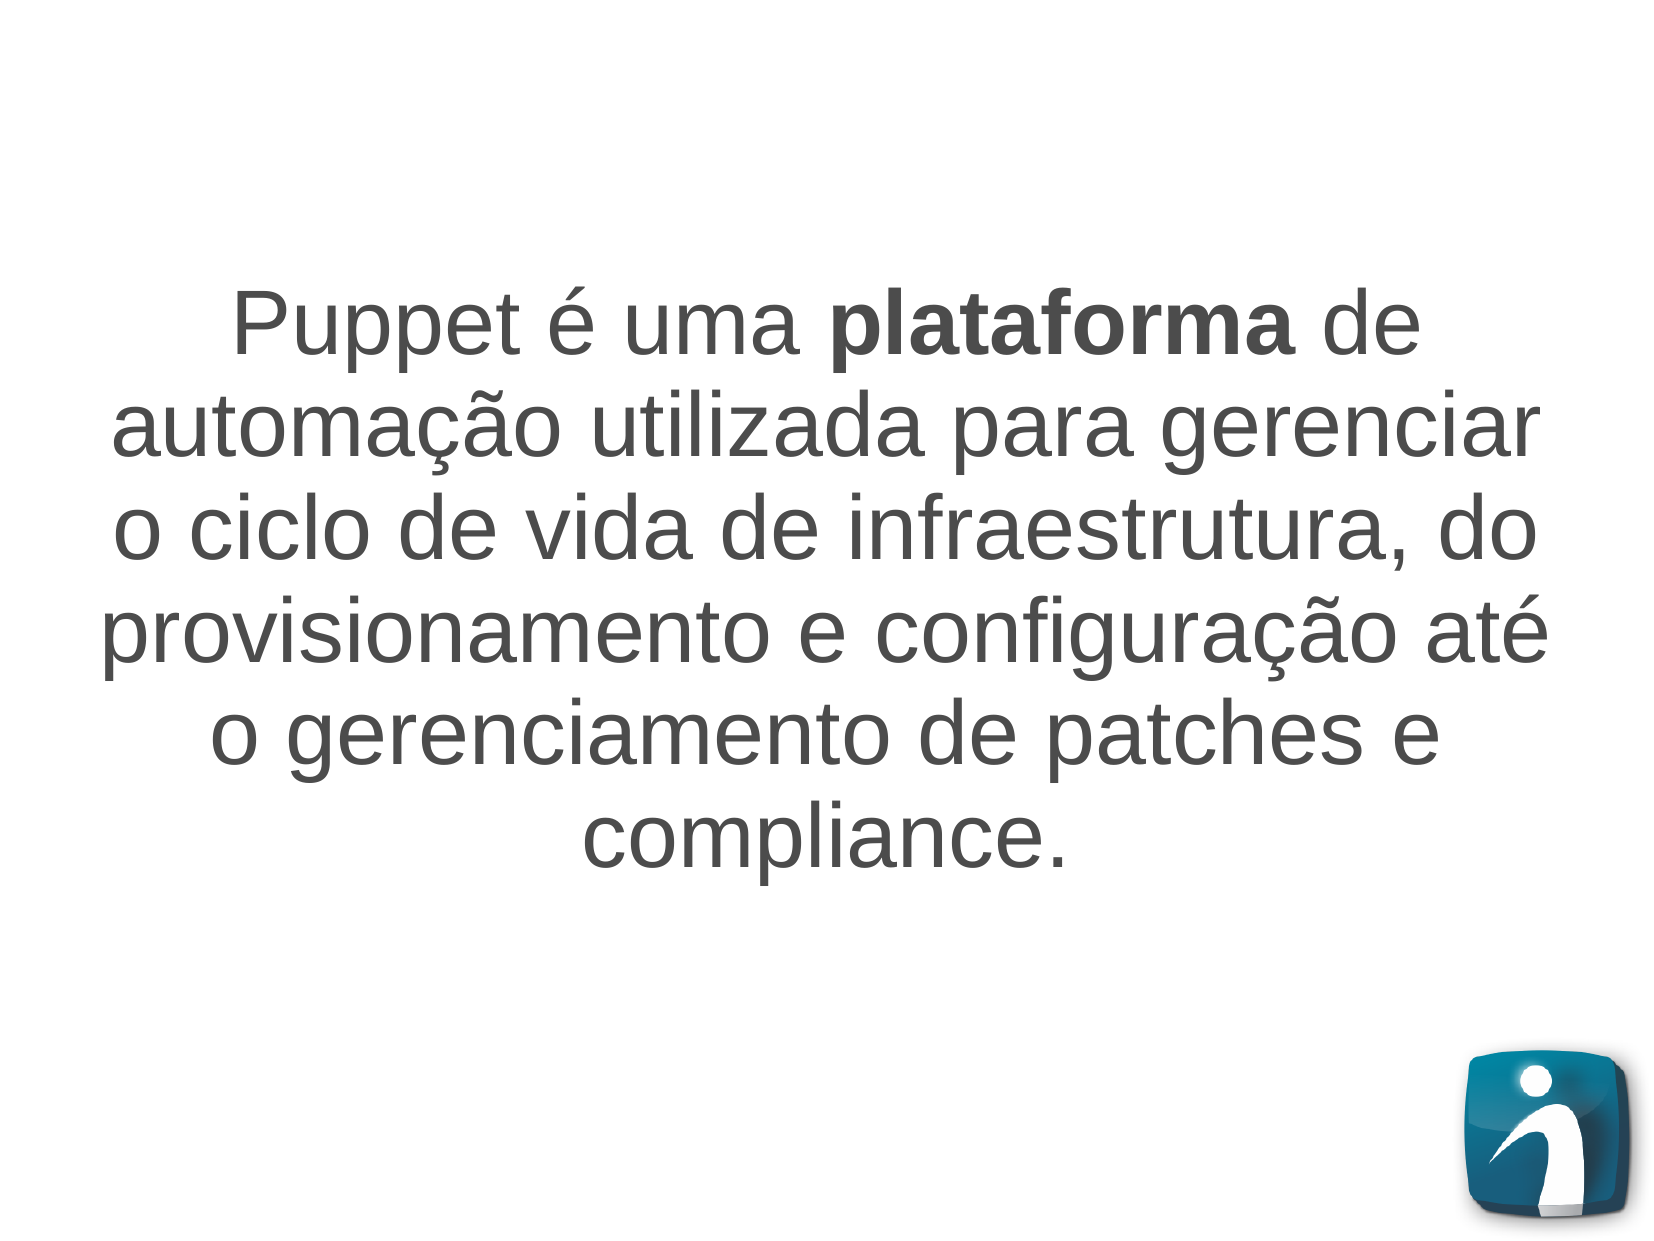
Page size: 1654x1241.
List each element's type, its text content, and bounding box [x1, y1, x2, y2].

subtitle Puppet é uma plataforma de automação utilizada para gerenciar o ciclo de vida de infraestrutura, do provisionamento e configuração até o gerenciamento de patches e compliance. [82, 49, 1571, 1109]
picture [1447, 1035, 1654, 1241]
